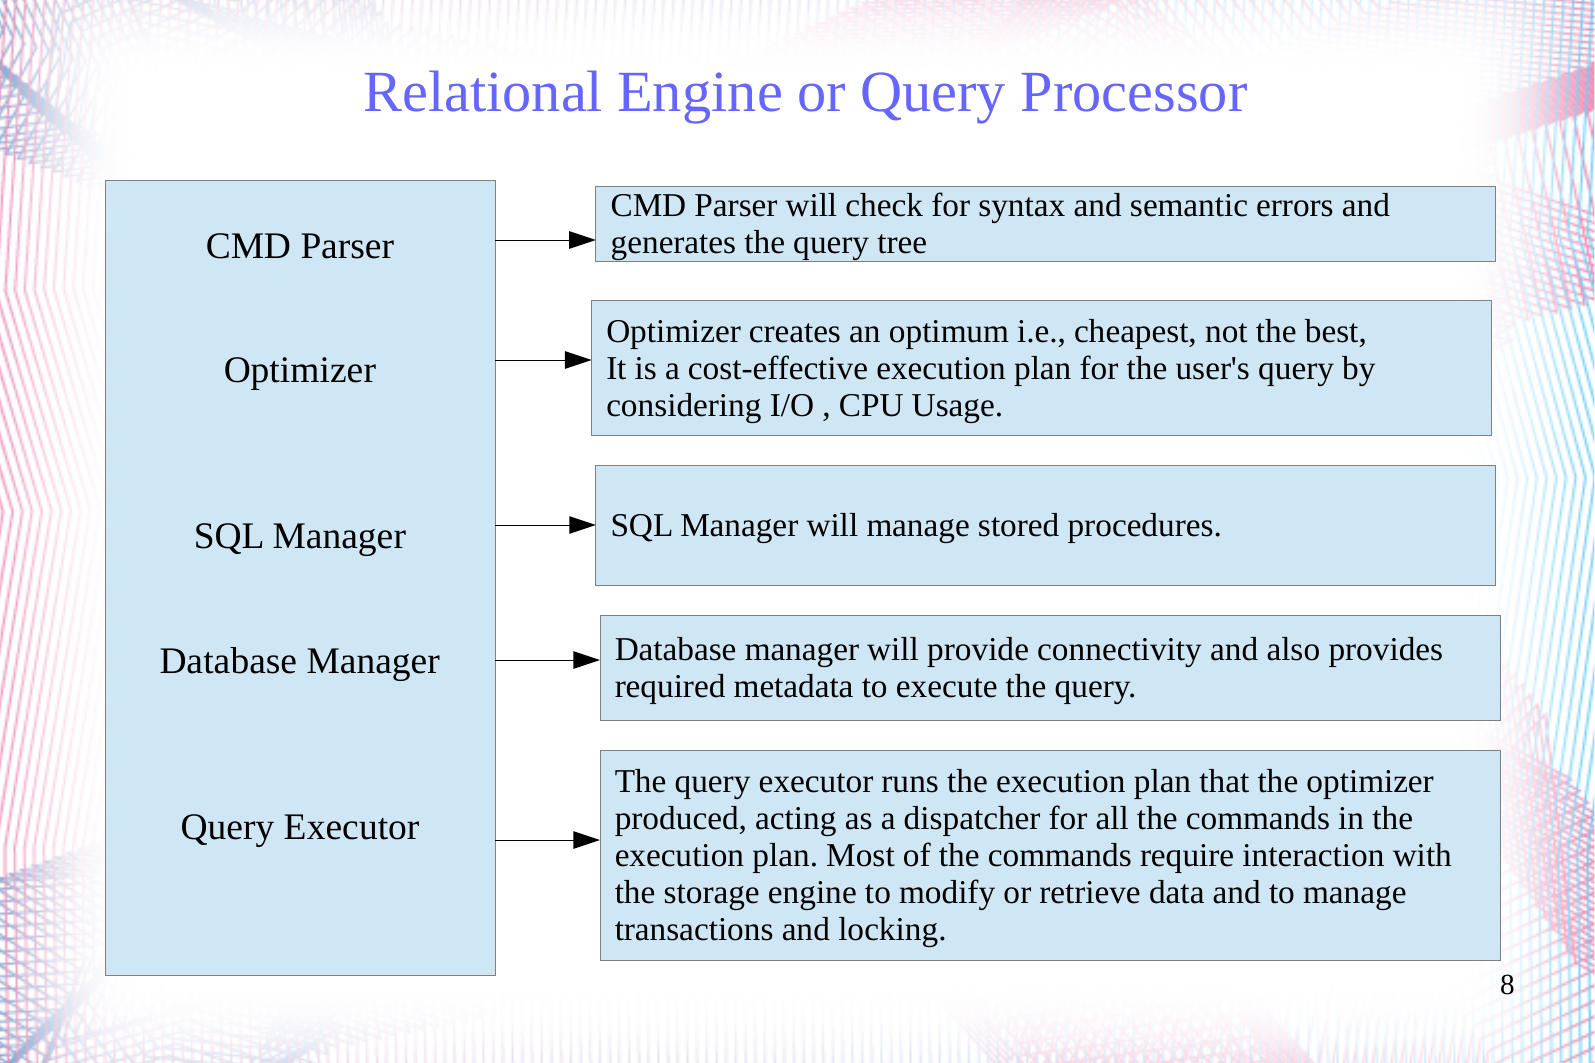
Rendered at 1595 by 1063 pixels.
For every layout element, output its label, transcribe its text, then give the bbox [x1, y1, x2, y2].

text_box Relational Engine or Query Processor [261, 51, 1351, 132]
picture [0, 0, 1595, 1063]
text_box CMD Parser will check for syntax and semantic errors and generates the query tree [595, 186, 1496, 262]
text_box The query executor runs the execution plan that the optimizer produced, acting as a dispatcher for all the commands in the execution plan. Most of the commands require interaction with the storage engine to modify or retrieve data and to manage transactions and locking. [600, 750, 1501, 961]
text_box Database manager will provide connectivity and also provides required metadata to execute the query. [600, 615, 1501, 721]
text_box SQL Manager will manage stored procedures. [595, 465, 1496, 586]
text_box CMD Parser Optimizer SQL Manager Database Manager Query Executor [105, 180, 496, 976]
text_box Optimizer creates an optimum i.e., cheapest, not the best, It is a cost-effective execution plan for the user's query by considering I/O , CPU Usage. [591, 300, 1492, 436]
